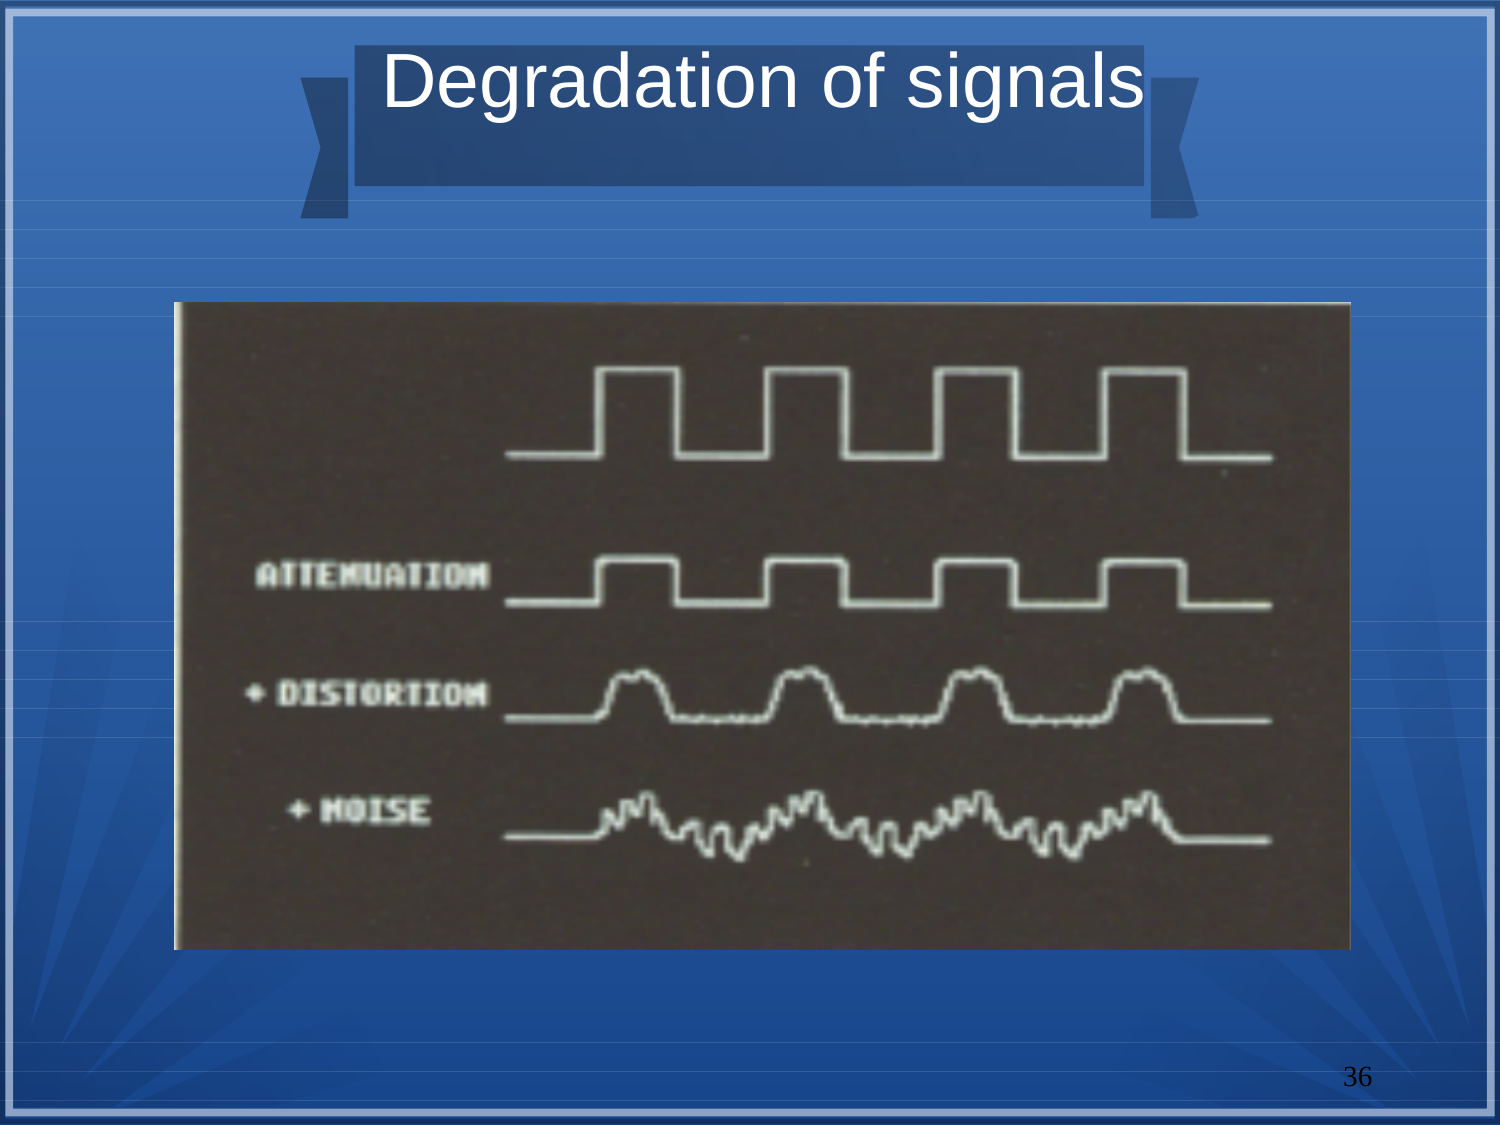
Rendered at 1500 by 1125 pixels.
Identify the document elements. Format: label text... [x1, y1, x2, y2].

text_box 47 [1074, 1050, 1388, 1125]
picture [174, 302, 1351, 951]
title Degradation of signals [112, 0, 1388, 175]
